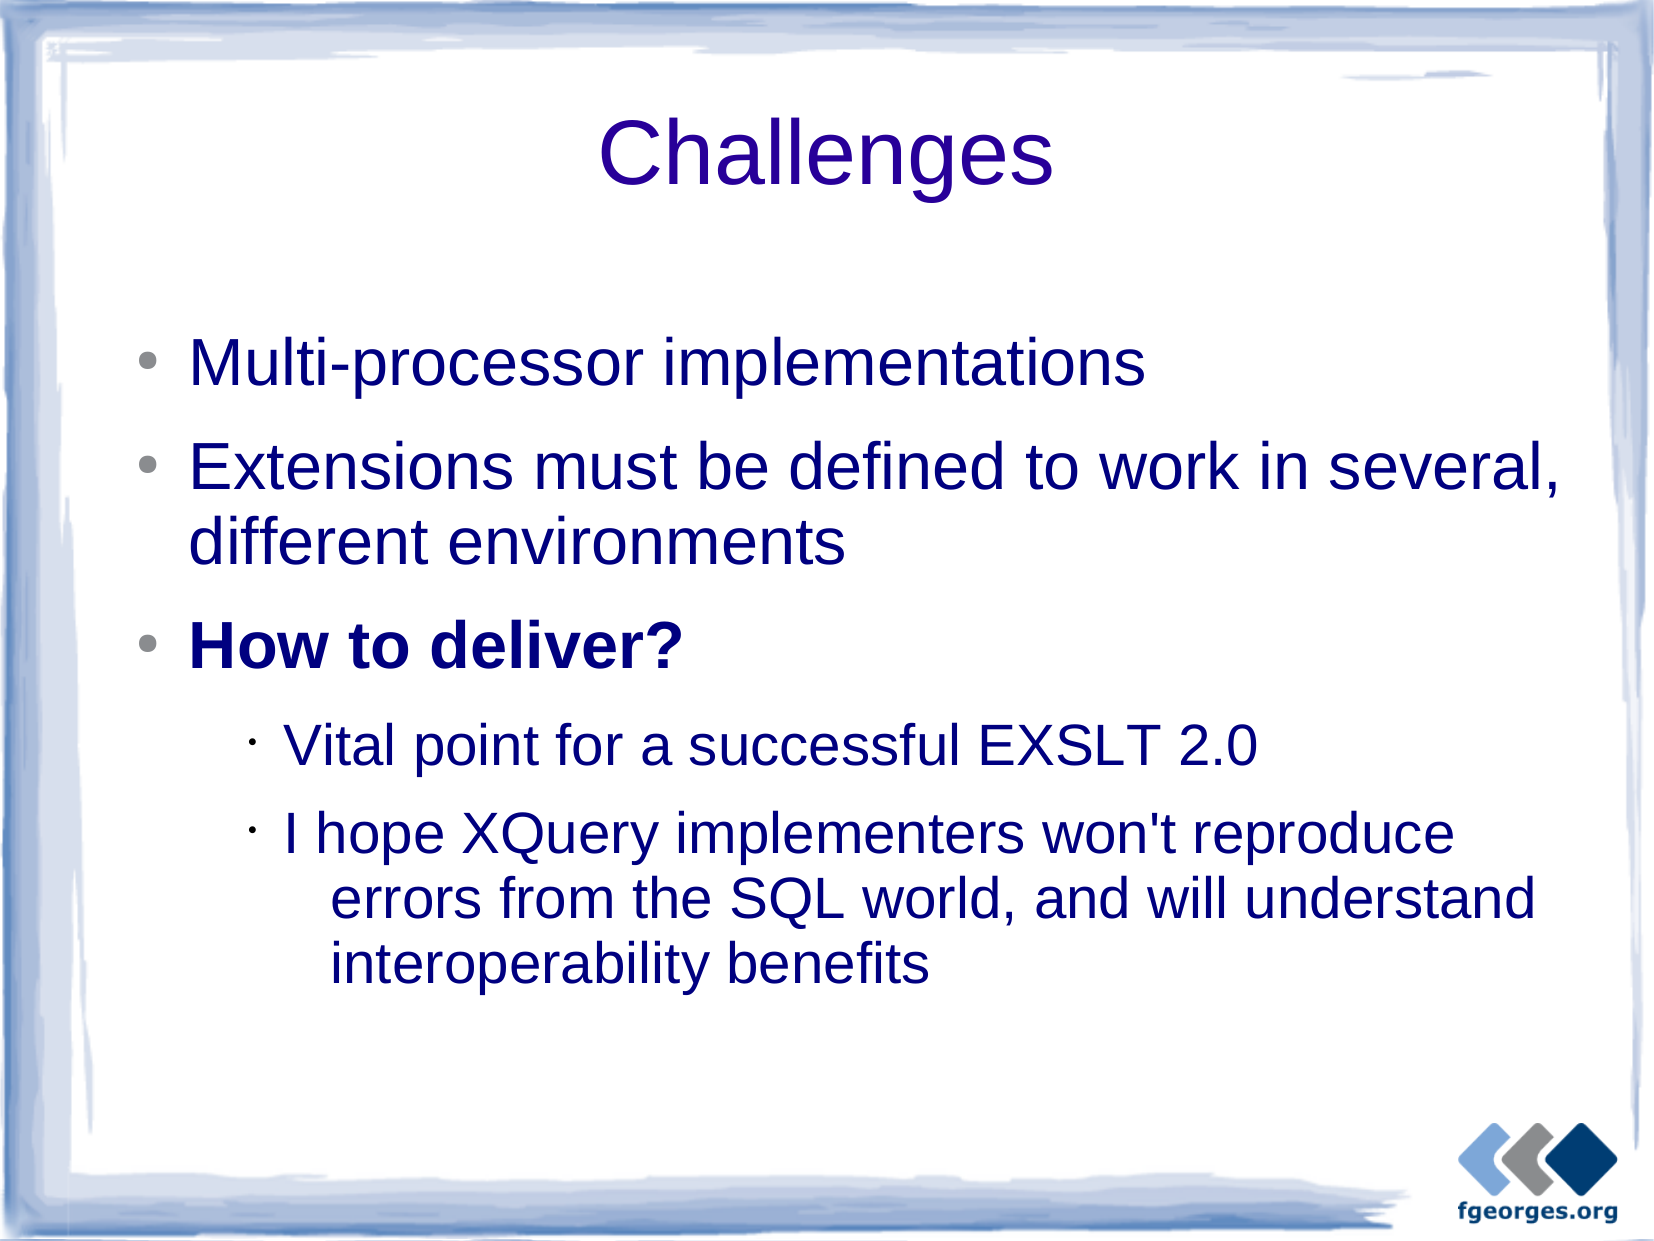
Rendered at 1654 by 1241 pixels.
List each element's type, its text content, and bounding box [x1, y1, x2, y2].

title Challenges [82, 56, 1571, 250]
picture [0, 0, 1654, 1241]
list Multi-processor implementations Extensions must be defined to work in several, different environments How to deliver? Vital point for a successful EXSLT 2.0 I hope XQuery implementers won't reproduce errors from the SQL world, and will understand interoperability benefits [118, 324, 1571, 996]
